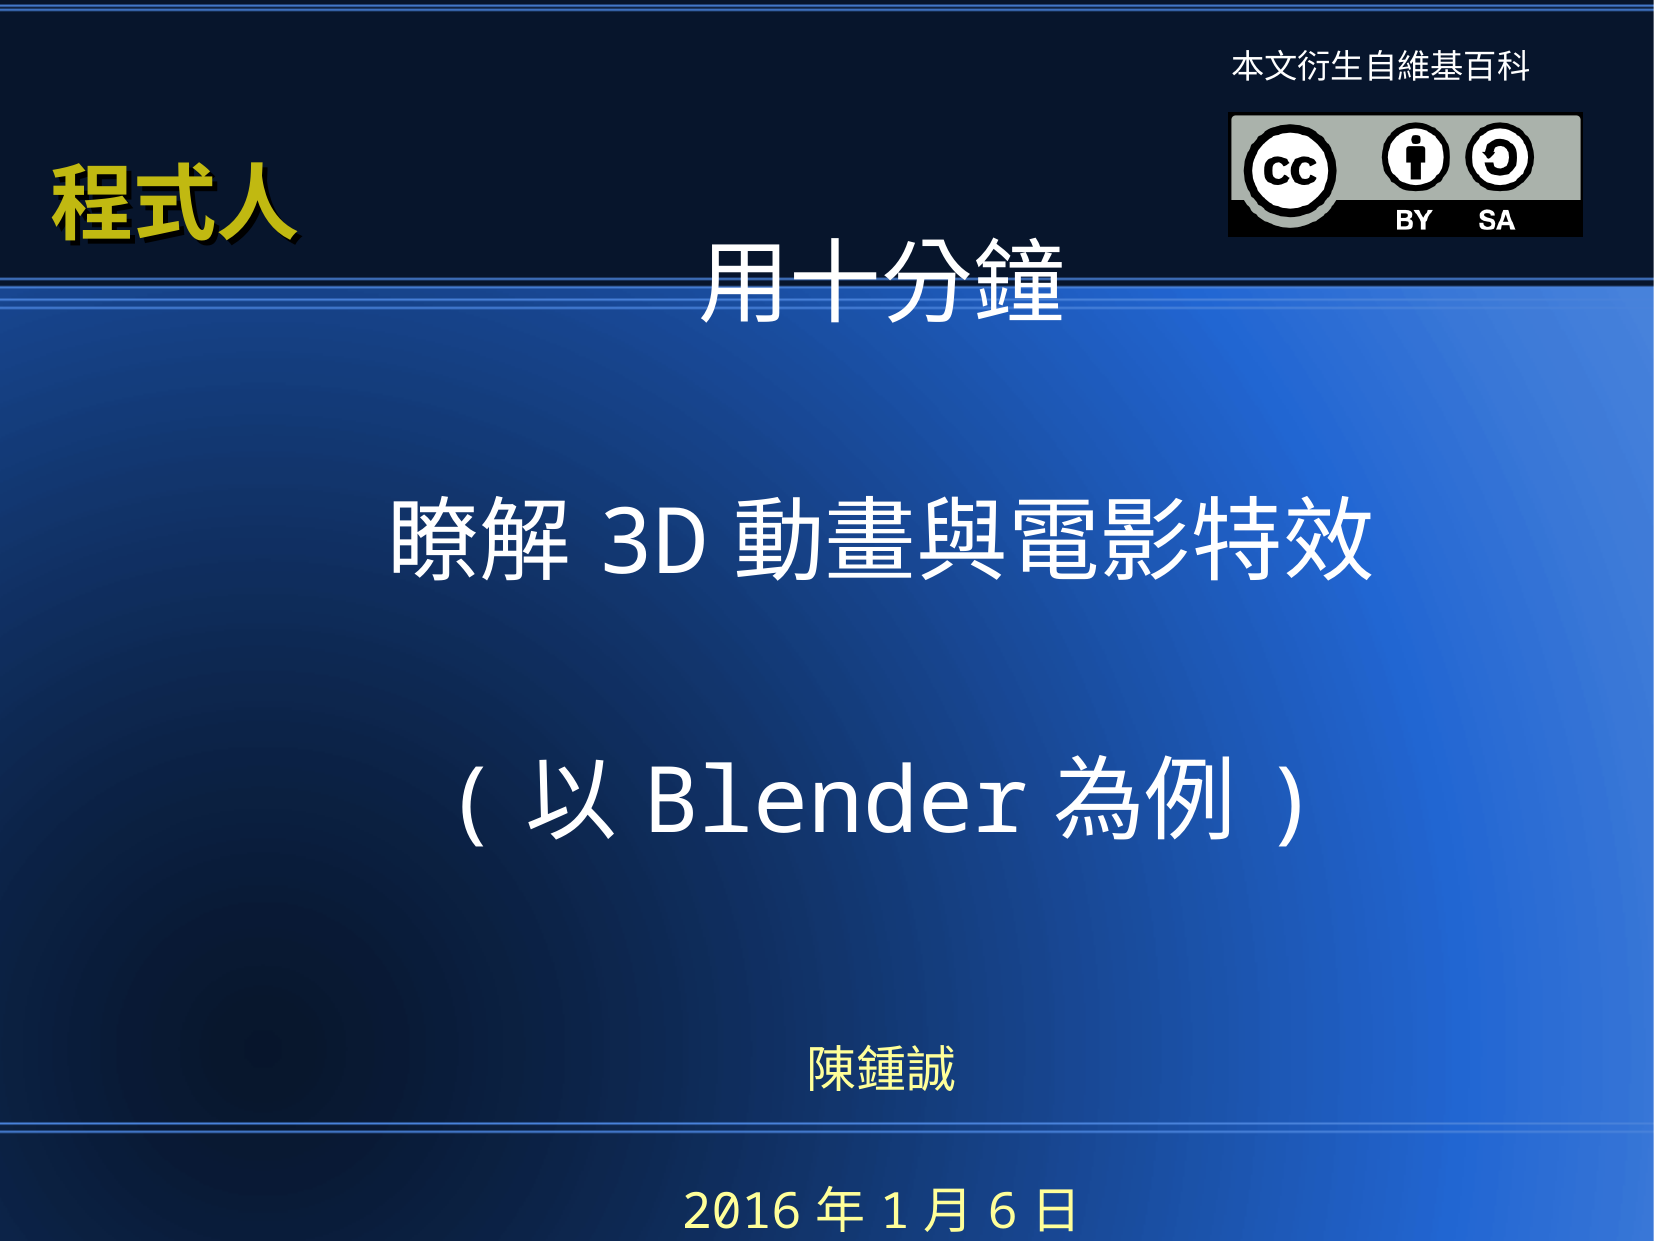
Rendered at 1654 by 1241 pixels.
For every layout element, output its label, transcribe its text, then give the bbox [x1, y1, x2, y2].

subtitle 用十分鐘 瞭解3D動畫與電影特效 (以Blender為例) 陳鍾誠 2016年1月6日 [137, 286, 1626, 1167]
text_box 程式人 [35, 129, 378, 325]
text_box 本文衍生自維基百科 [1216, 32, 1622, 95]
picture [0, 0, 1654, 1241]
